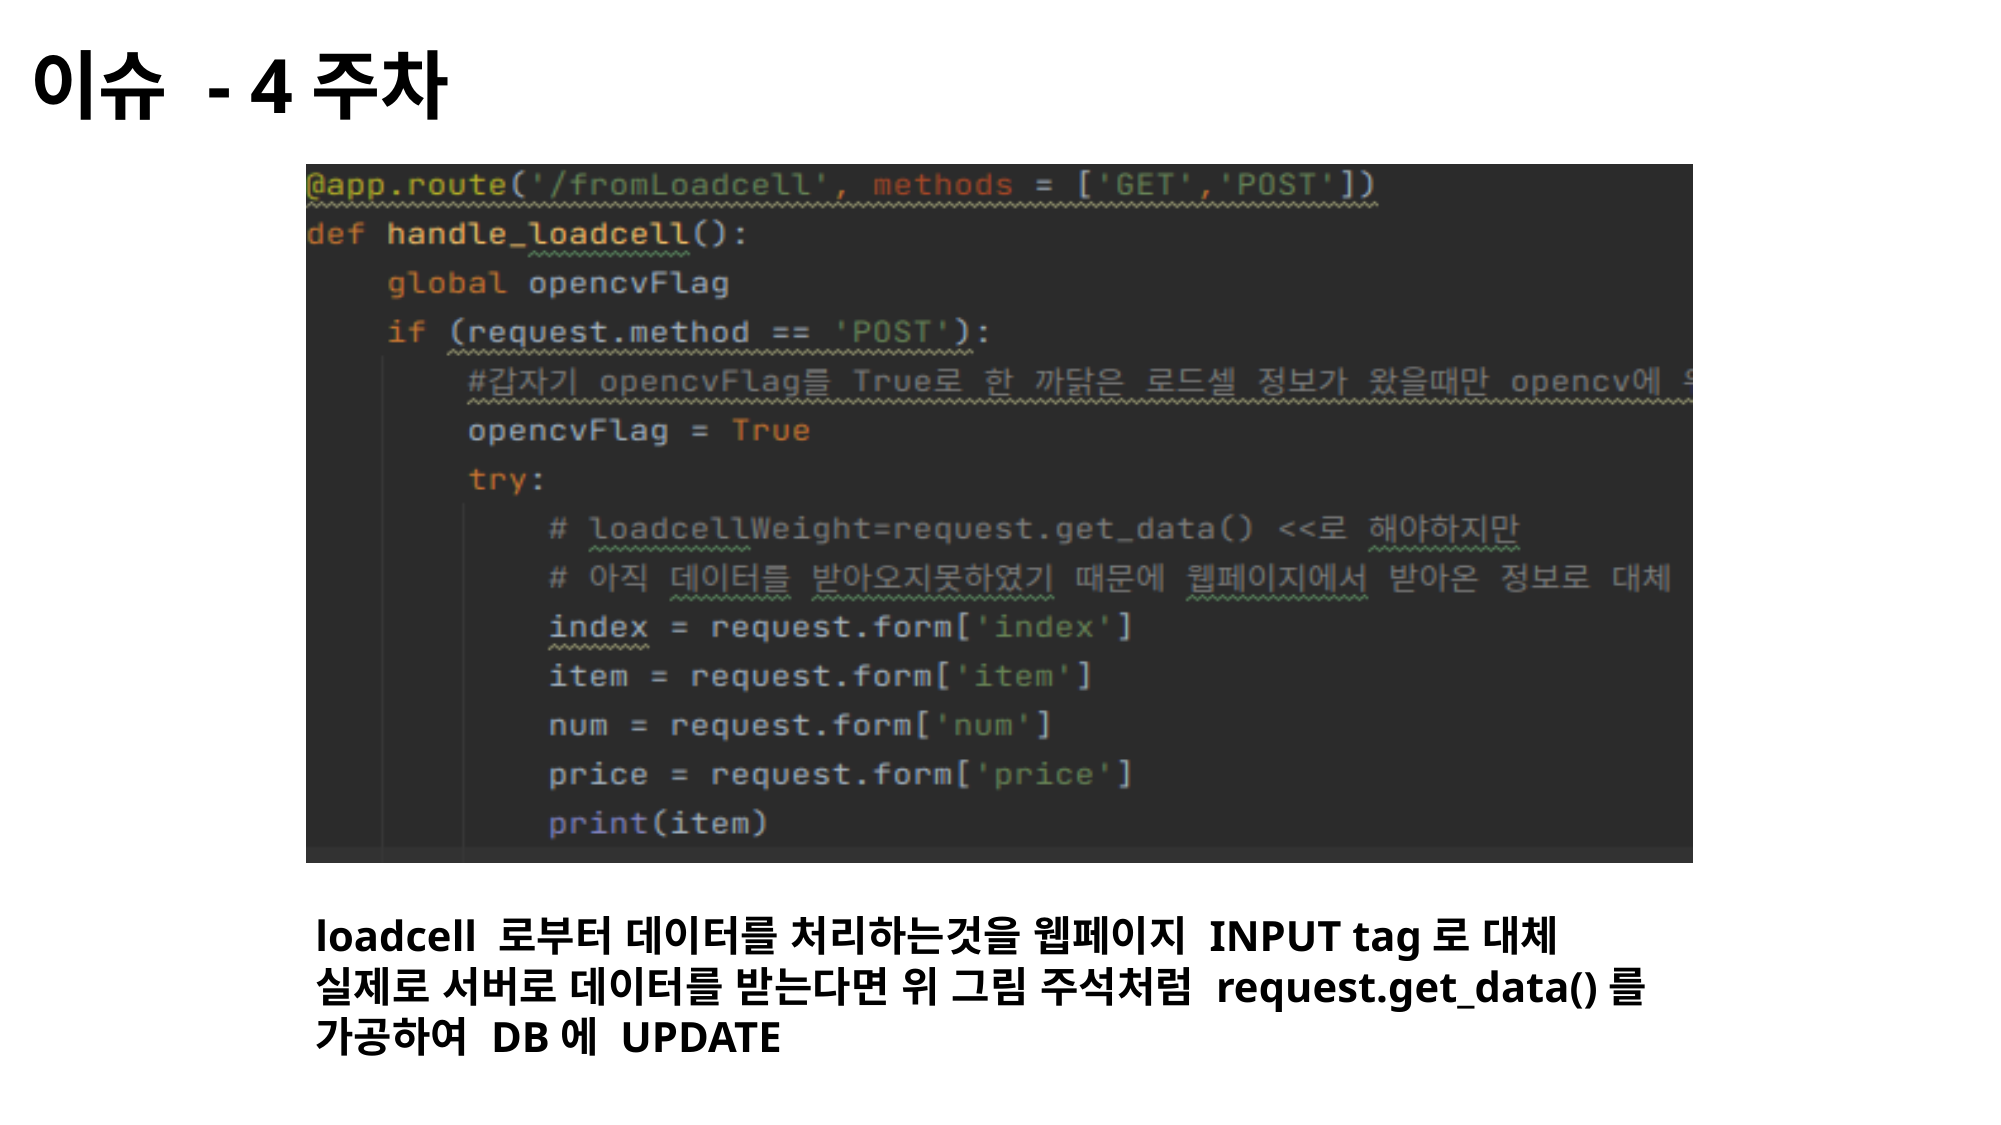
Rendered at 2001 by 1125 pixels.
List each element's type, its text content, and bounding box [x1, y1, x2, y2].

text_box loadcell 로부터 데이터를 처리하는것을 웹페이지 INPUT tag로 대체 실제로 서버로 데이터를 받는다면 위 그림 주석처럼 request.get_data()를 가공하여 DB에 UPDATE [300, 902, 2000, 1070]
text_box 이슈 - 4주차 [15, 22, 512, 139]
picture [306, 164, 1693, 863]
